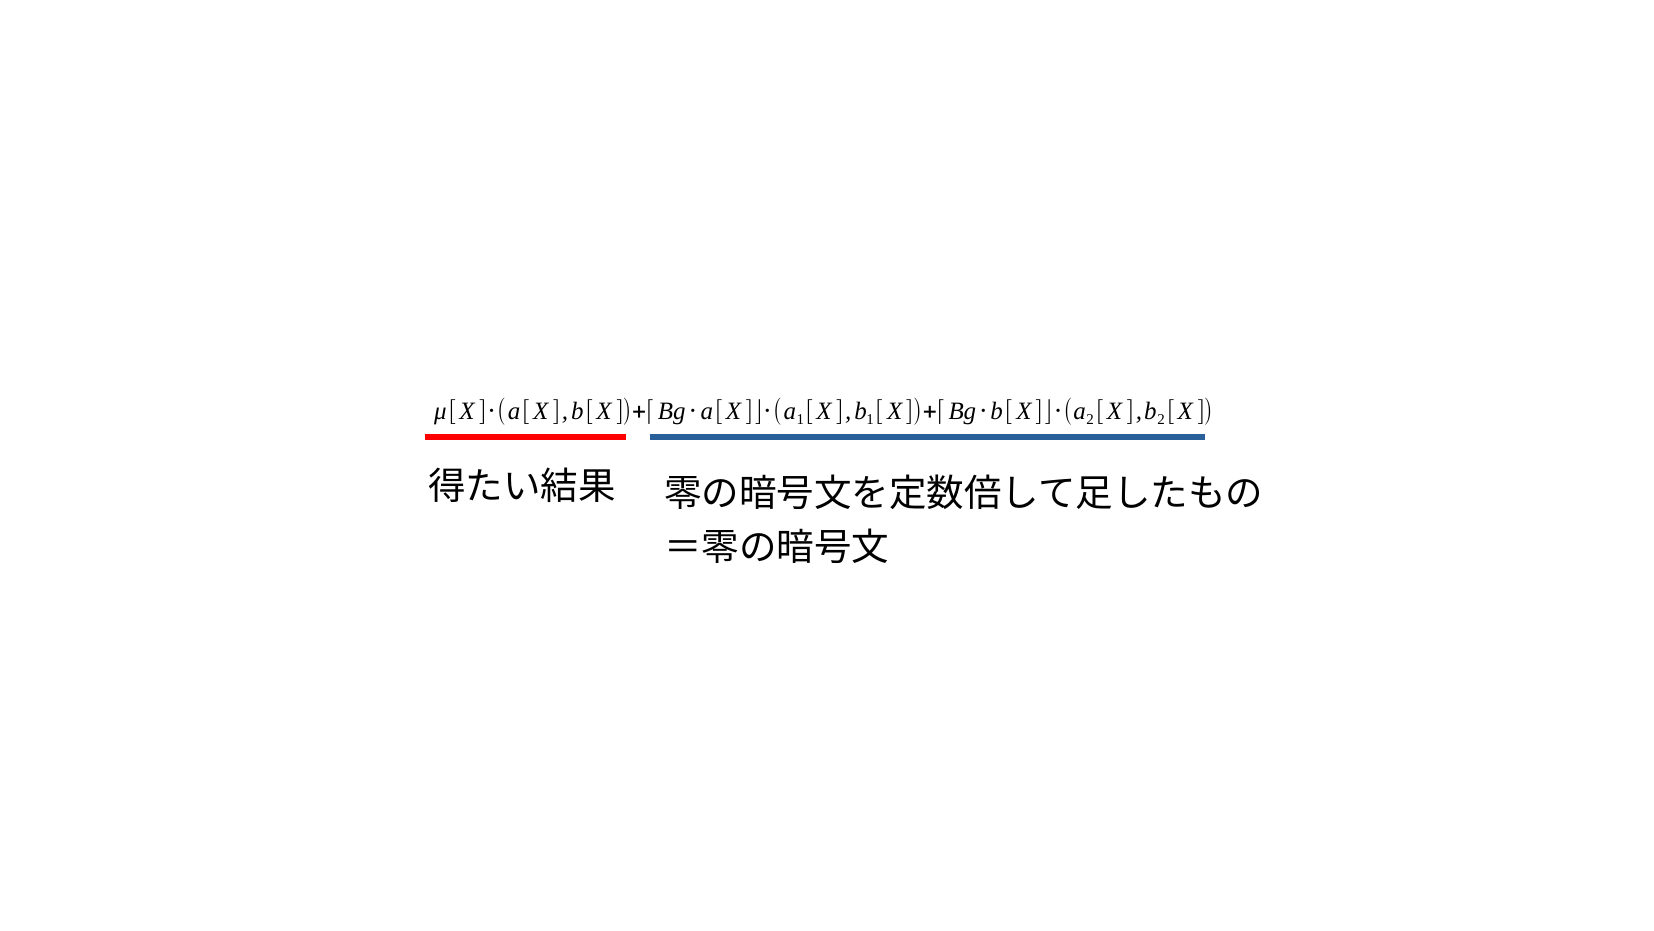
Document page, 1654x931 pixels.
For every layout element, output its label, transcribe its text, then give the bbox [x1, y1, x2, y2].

text_box 得たい結果 [413, 448, 638, 518]
text_box 零の暗号文を定数倍して足したもの ＝零の暗号文 [649, 455, 1312, 579]
chart [426, 395, 1219, 428]
